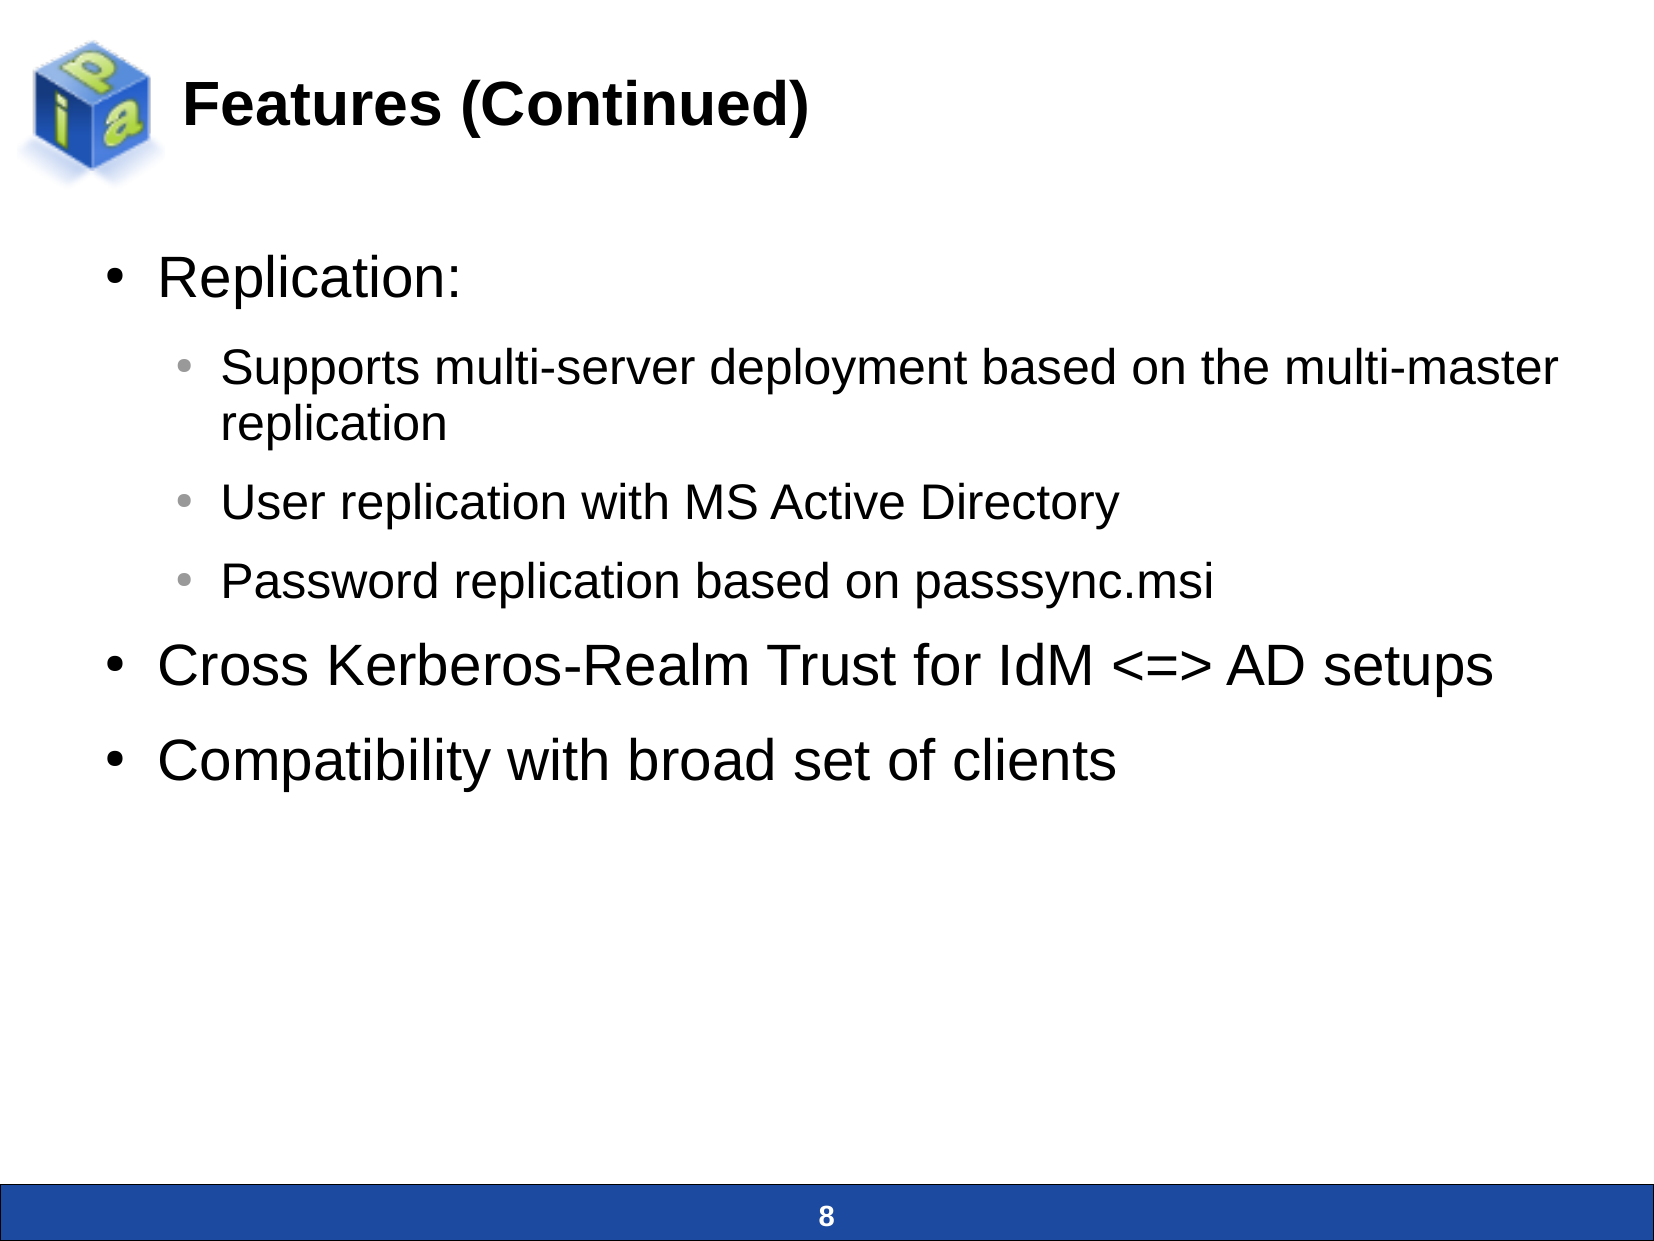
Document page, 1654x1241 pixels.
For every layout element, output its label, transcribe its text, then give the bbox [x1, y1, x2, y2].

list Replication: Supports multi-server deployment based on the multi-master replication User replication with MS Active Directory Password replication based on passsync.msi Cross Kerberos-Realm Trust for IdM <=> AD setups Compatibility with broad set of clients [86, 244, 1576, 1024]
title Features (Continued) [182, 31, 1579, 177]
picture [17, 34, 165, 193]
